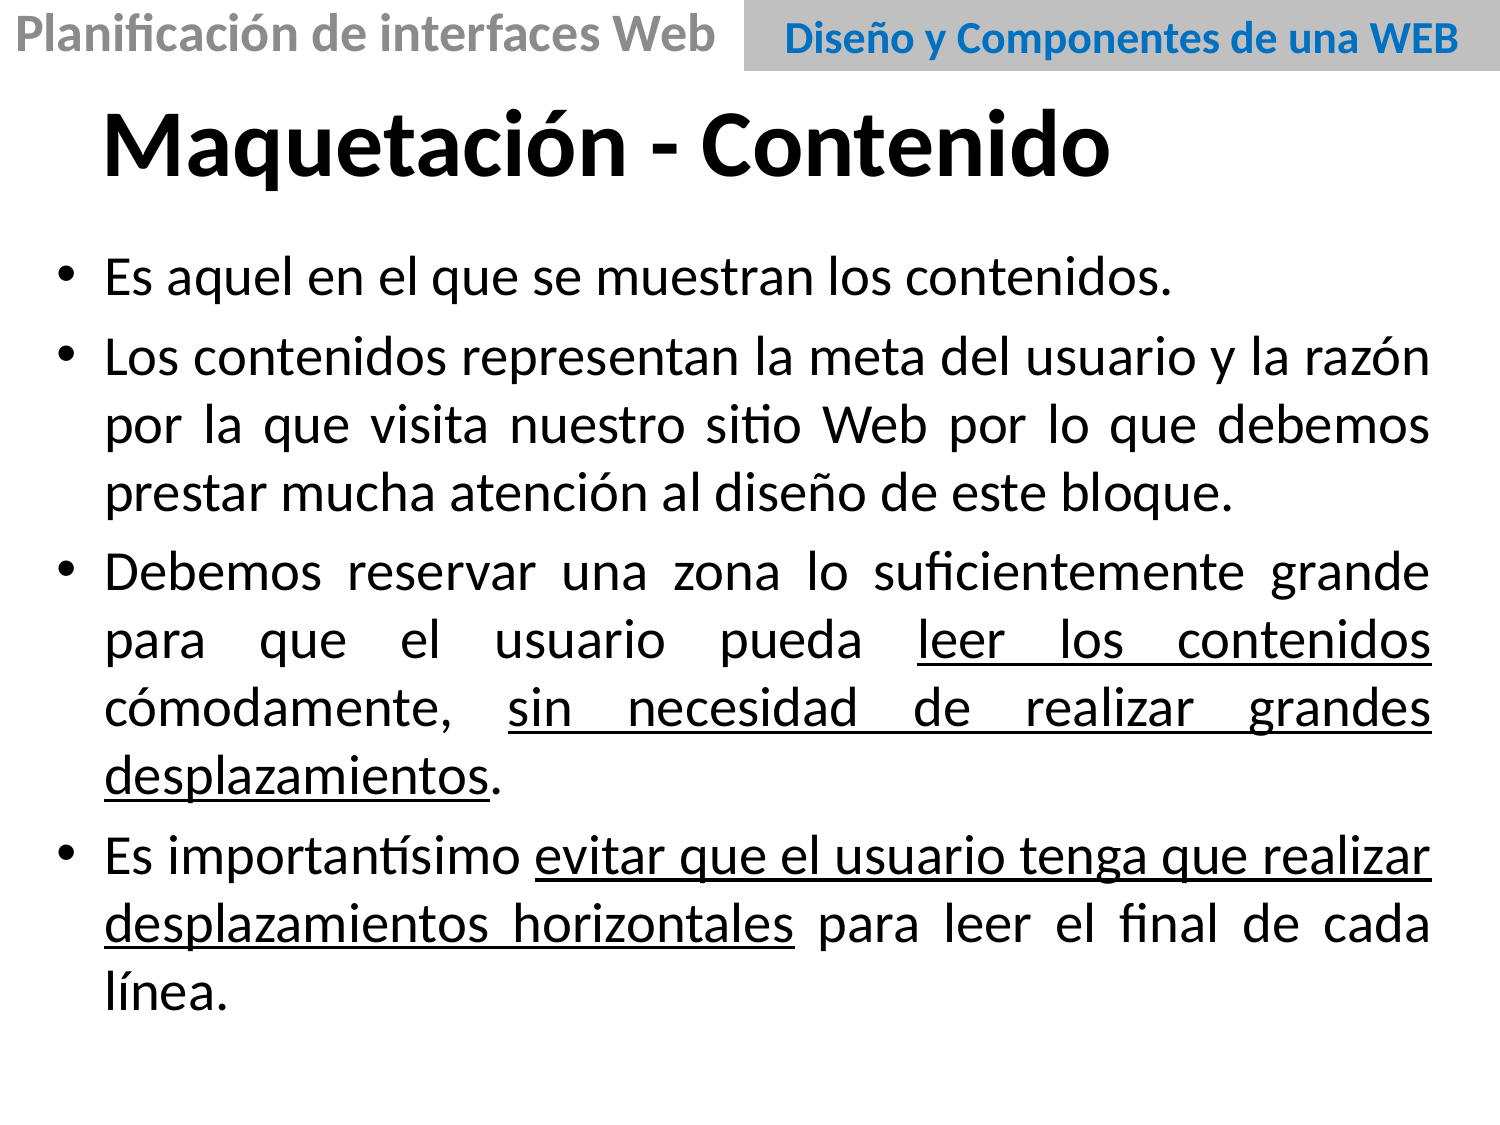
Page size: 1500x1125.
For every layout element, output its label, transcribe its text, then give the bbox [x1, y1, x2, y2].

text_box Maquetación - Contenido [86, 60, 1447, 231]
title Diseño y Componentes de una WEB [744, 0, 1500, 71]
list Es aquel en el que se muestran los contenidos. Los contenidos representan la meta del usuario y la razón por la que visita nuestro sitio Web por lo que debemos prestar mucha atención al diseño de este bloque. Debemos reservar una zona lo suficientemente grande para que el usuario pueda leer los contenidos cómodamente, sin necesidad de realizar grandes desplazamientos. Es importantísimo evitar que el usuario tenga que realizar desplazamientos horizontales para leer el final de cada línea. [41, 231, 1447, 1057]
title Planificación de interfaces Web [0, 0, 744, 60]
